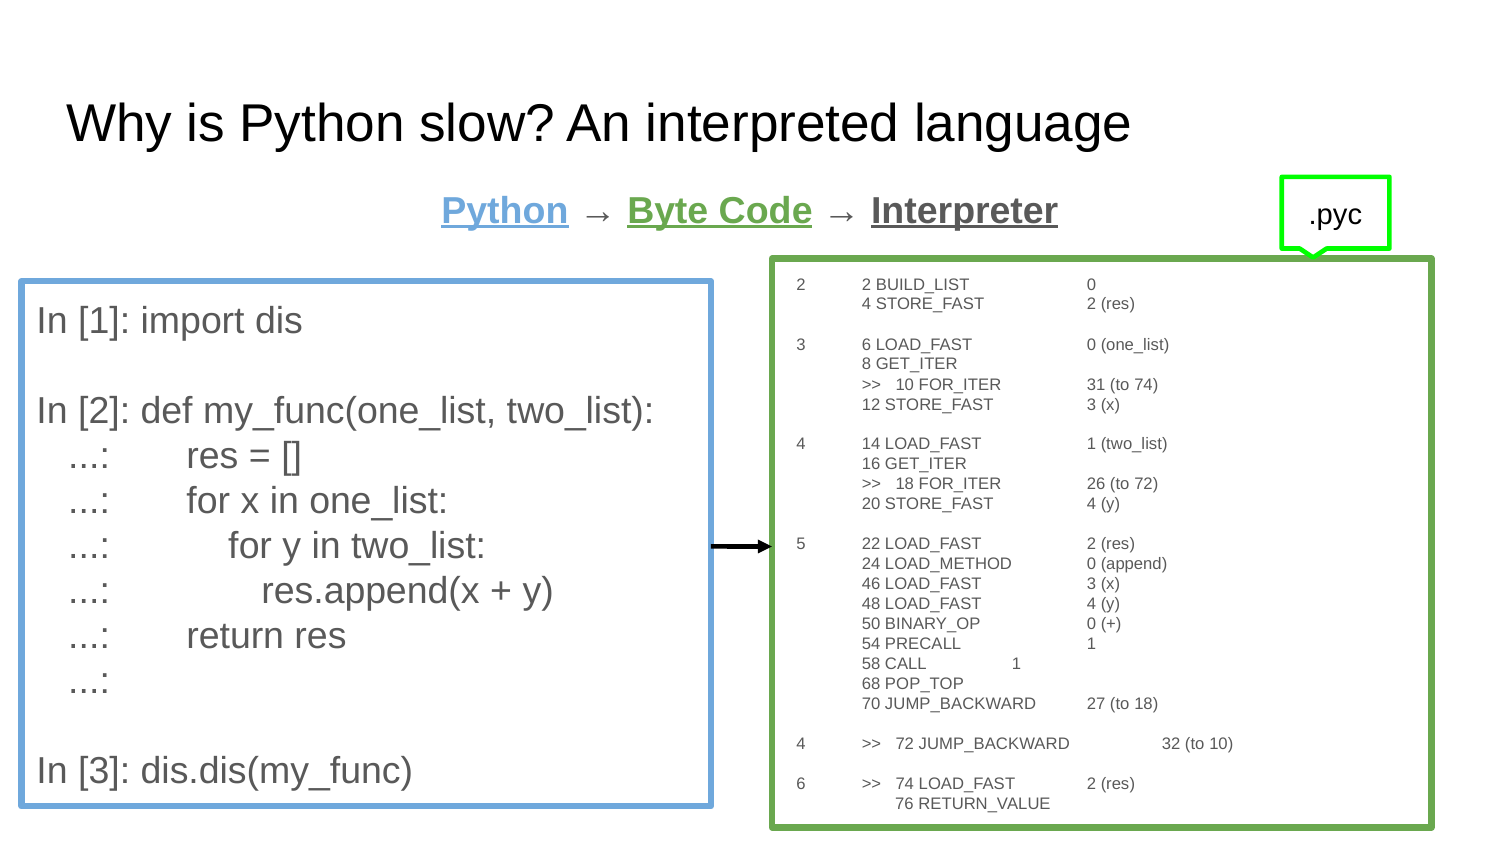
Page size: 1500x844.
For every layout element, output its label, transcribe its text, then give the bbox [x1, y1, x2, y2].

text_box 2 2 BUILD_LIST 0 4 STORE_FAST 2 (res) 3 6 LOAD_FAST 0 (one_list) 8 GET_ITER >> 10 FOR_ITER 31 (to 74) 12 STORE_FAST 3 (x) 4 14 LOAD_FAST 1 (two_list) 16 GET_ITER >> 18 FOR_ITER 26 (to 72) 20 STORE_FAST 4 (y) 5 22 LOAD_FAST 2 (res) 24 LOAD_METHOD 0 (append) 46 LOAD_FAST 3 (x) 48 LOAD_FAST 4 (y) 50 BINARY_OP 0 (+) 54 PRECALL 1 58 CALL 1 68 POP_TOP 70 JUMP_BACKWARD 27 (to 18) 4 >> 72 JUMP_BACKWARD 32 (to 10) 6 >> 74 LOAD_FAST 2 (res) 76 RETURN_VALUE [771, 258, 1432, 828]
title Why is Python slow? An interpreted language [51, 72, 1449, 167]
text_box .pyc [1281, 176, 1390, 258]
list Python → Byte Code → Interpreter [405, 160, 1095, 250]
text_box In [1]: import dis In [2]: def my_func(one_list, two_list): ...: res = [] ...: for x in one_list: ...: for y in two_list: ...: res.append(x + y) ...: return res ...: In [3]: dis.dis(my_func) [21, 281, 711, 807]
